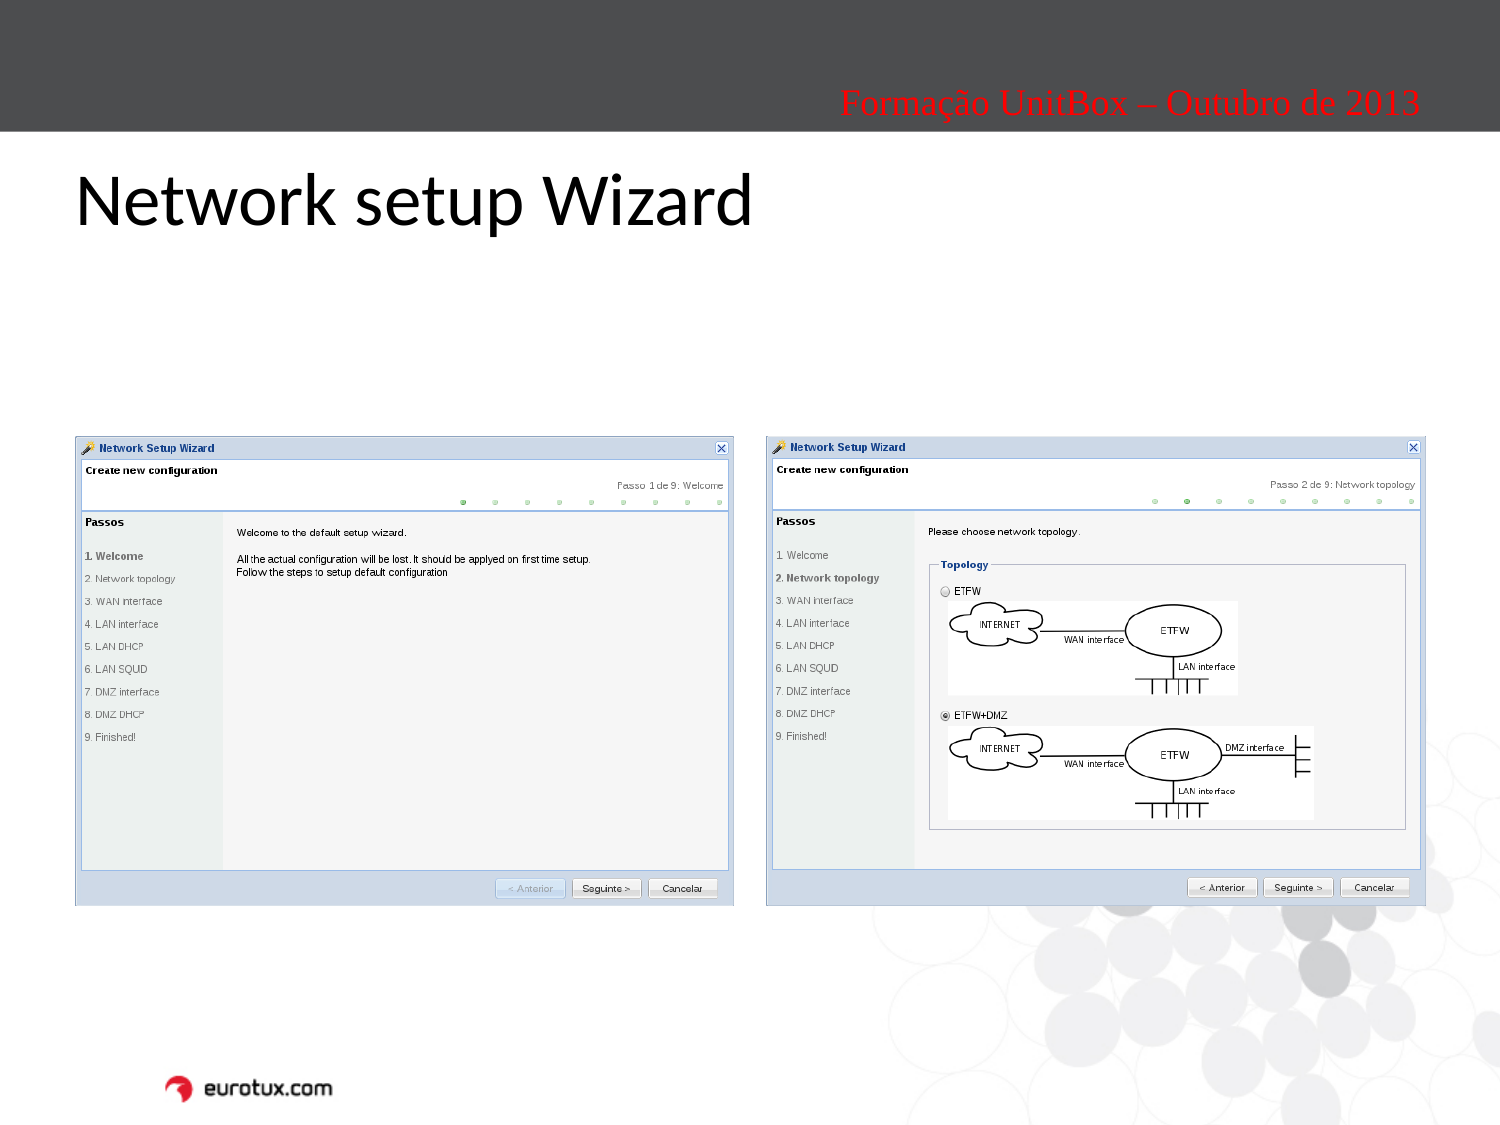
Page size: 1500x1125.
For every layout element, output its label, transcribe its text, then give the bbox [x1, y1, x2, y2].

picture [0, 0, 1500, 1125]
title Network setup Wizard [75, 112, 1425, 301]
